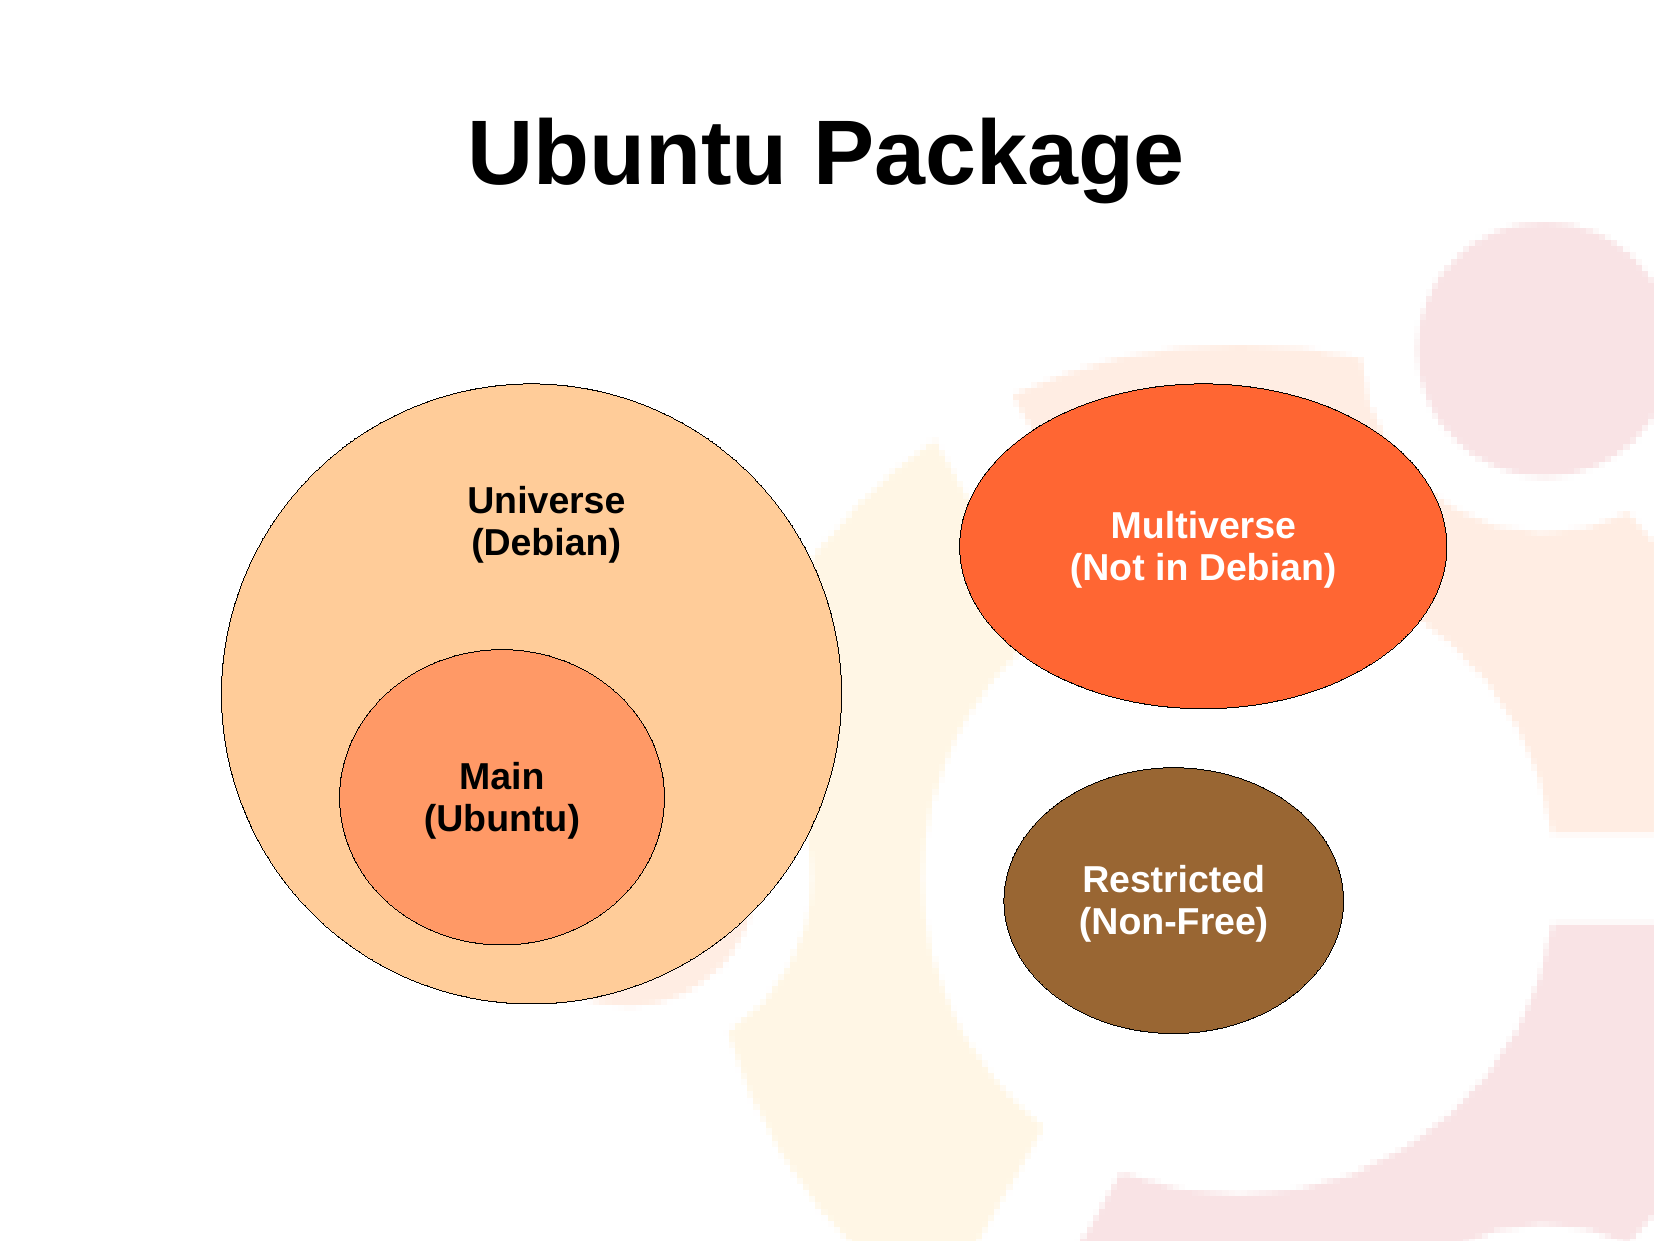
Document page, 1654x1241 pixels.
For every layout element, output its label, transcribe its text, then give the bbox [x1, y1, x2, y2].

text_box Restricted (Non-Free) [1003, 767, 1344, 1034]
title Ubuntu Package [82, 56, 1571, 250]
text_box [221, 383, 842, 1004]
text_box Main (Ubuntu) [339, 649, 665, 945]
text_box Multiverse (Not in Debian) [959, 383, 1447, 709]
text_box Universe (Debian) [398, 472, 694, 572]
